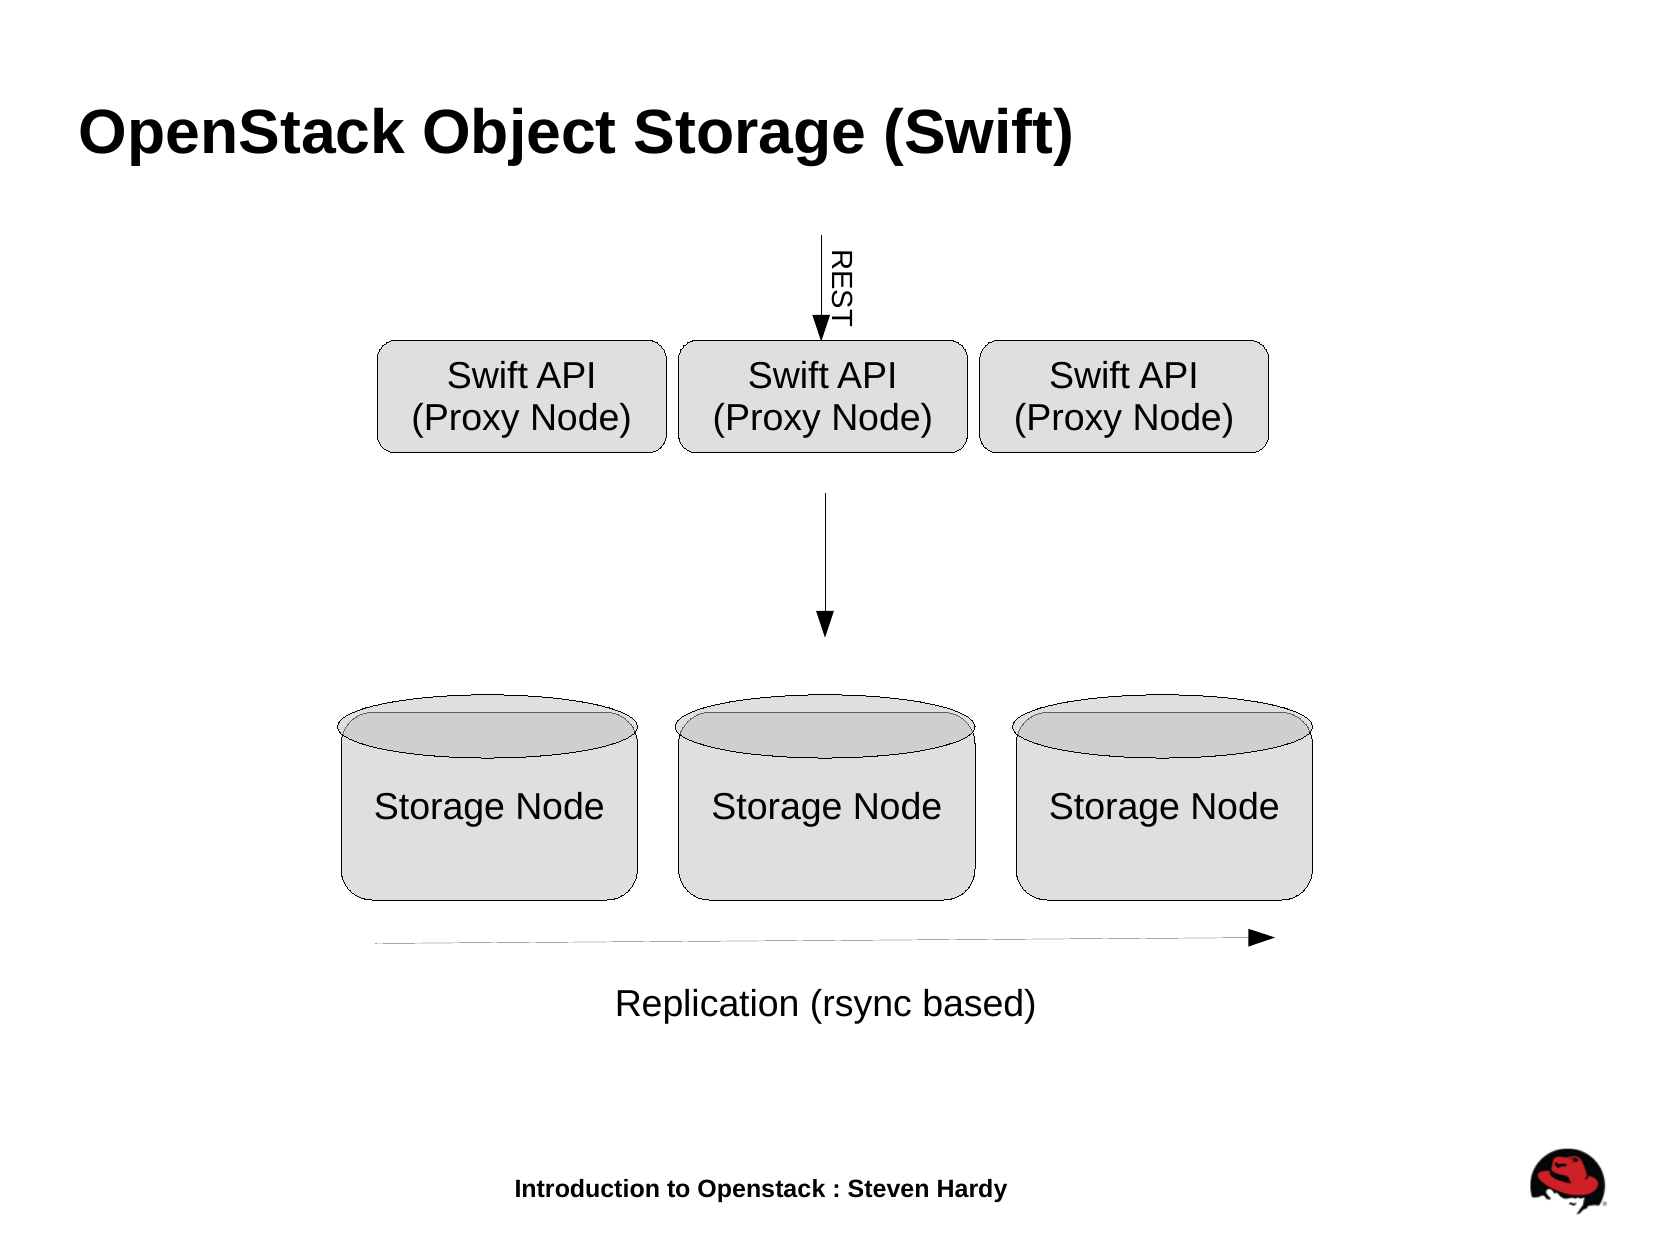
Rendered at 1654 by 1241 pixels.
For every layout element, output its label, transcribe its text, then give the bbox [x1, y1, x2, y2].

picture [1529, 1146, 1613, 1224]
text_box Storage Node [1016, 733, 1313, 901]
text_box Swift API (Proxy Node) [979, 340, 1269, 453]
text_box Swift API (Proxy Node) [377, 340, 667, 453]
text_box [337, 694, 638, 759]
text_box [1012, 694, 1313, 759]
text_box Storage Node [341, 733, 638, 901]
text_box Storage Node [678, 732, 976, 901]
text_box Replication (rsync based) [600, 975, 1052, 1032]
text_box Swift API (Proxy Node) [678, 340, 968, 453]
title OpenStack Object Storage (Swift) [78, 37, 1568, 226]
text_box [675, 694, 976, 759]
